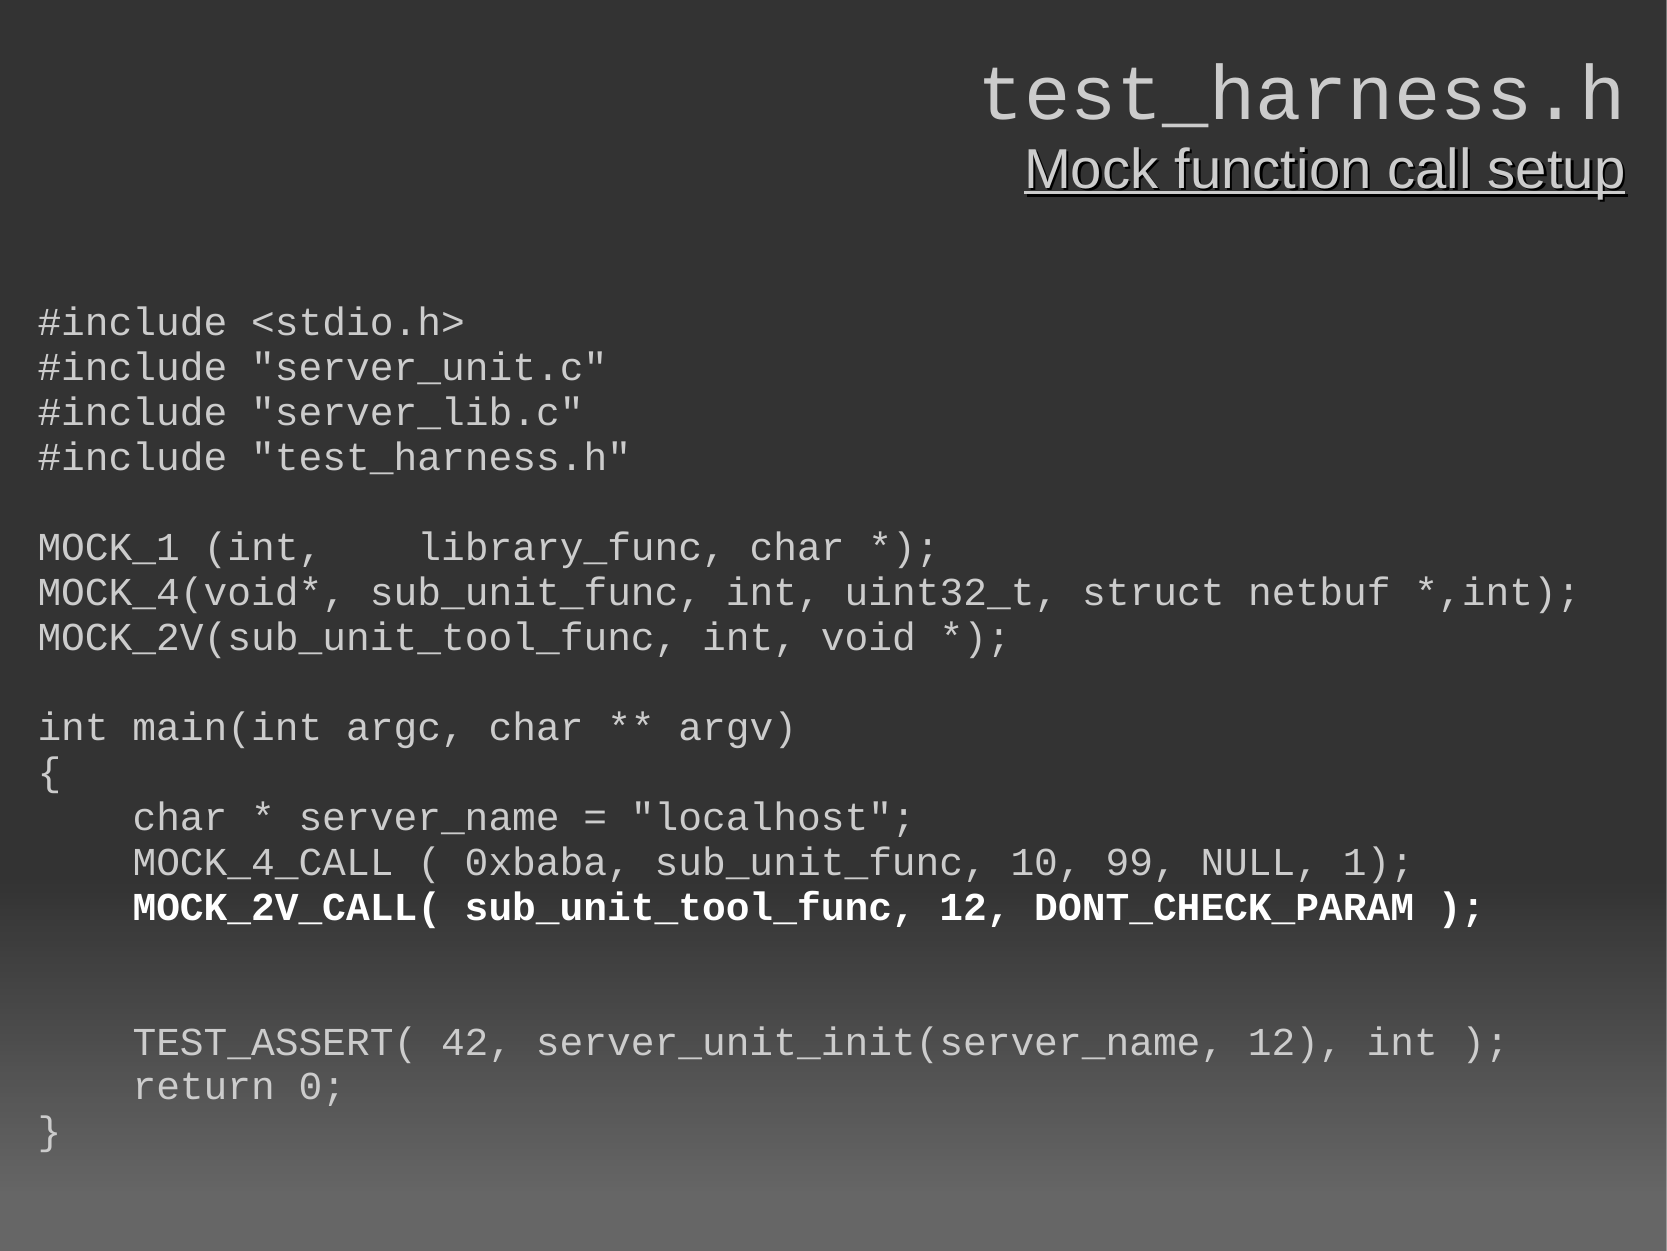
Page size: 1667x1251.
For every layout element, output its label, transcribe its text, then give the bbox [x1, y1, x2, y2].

title test_harness.h Mock function call setup [39, 49, 1626, 233]
list #include <stdio.h> #include "server_unit.c" #include "server_lib.c" #include "test_harness.h" MOCK_1 (int, library_func, char *); MOCK_4(void*, sub_unit_func, int, uint32_t, struct netbuf *,int); MOCK_2V(sub_unit_tool_func, int, void *); int main(int argc, char ** argv) { char * server_name = "localhost"; MOCK_4_CALL ( 0xbaba, sub_unit_func, 10, 99, NULL, 1); MOCK_2V_CALL( sub_unit_tool_func, 12, DONT_CHECK_PARAM ); TEST_ASSERT( 42, server_unit_init(server_name, 12), int ); return 0; } [37, 299, 1659, 1239]
picture [0, 0, 1667, 1251]
